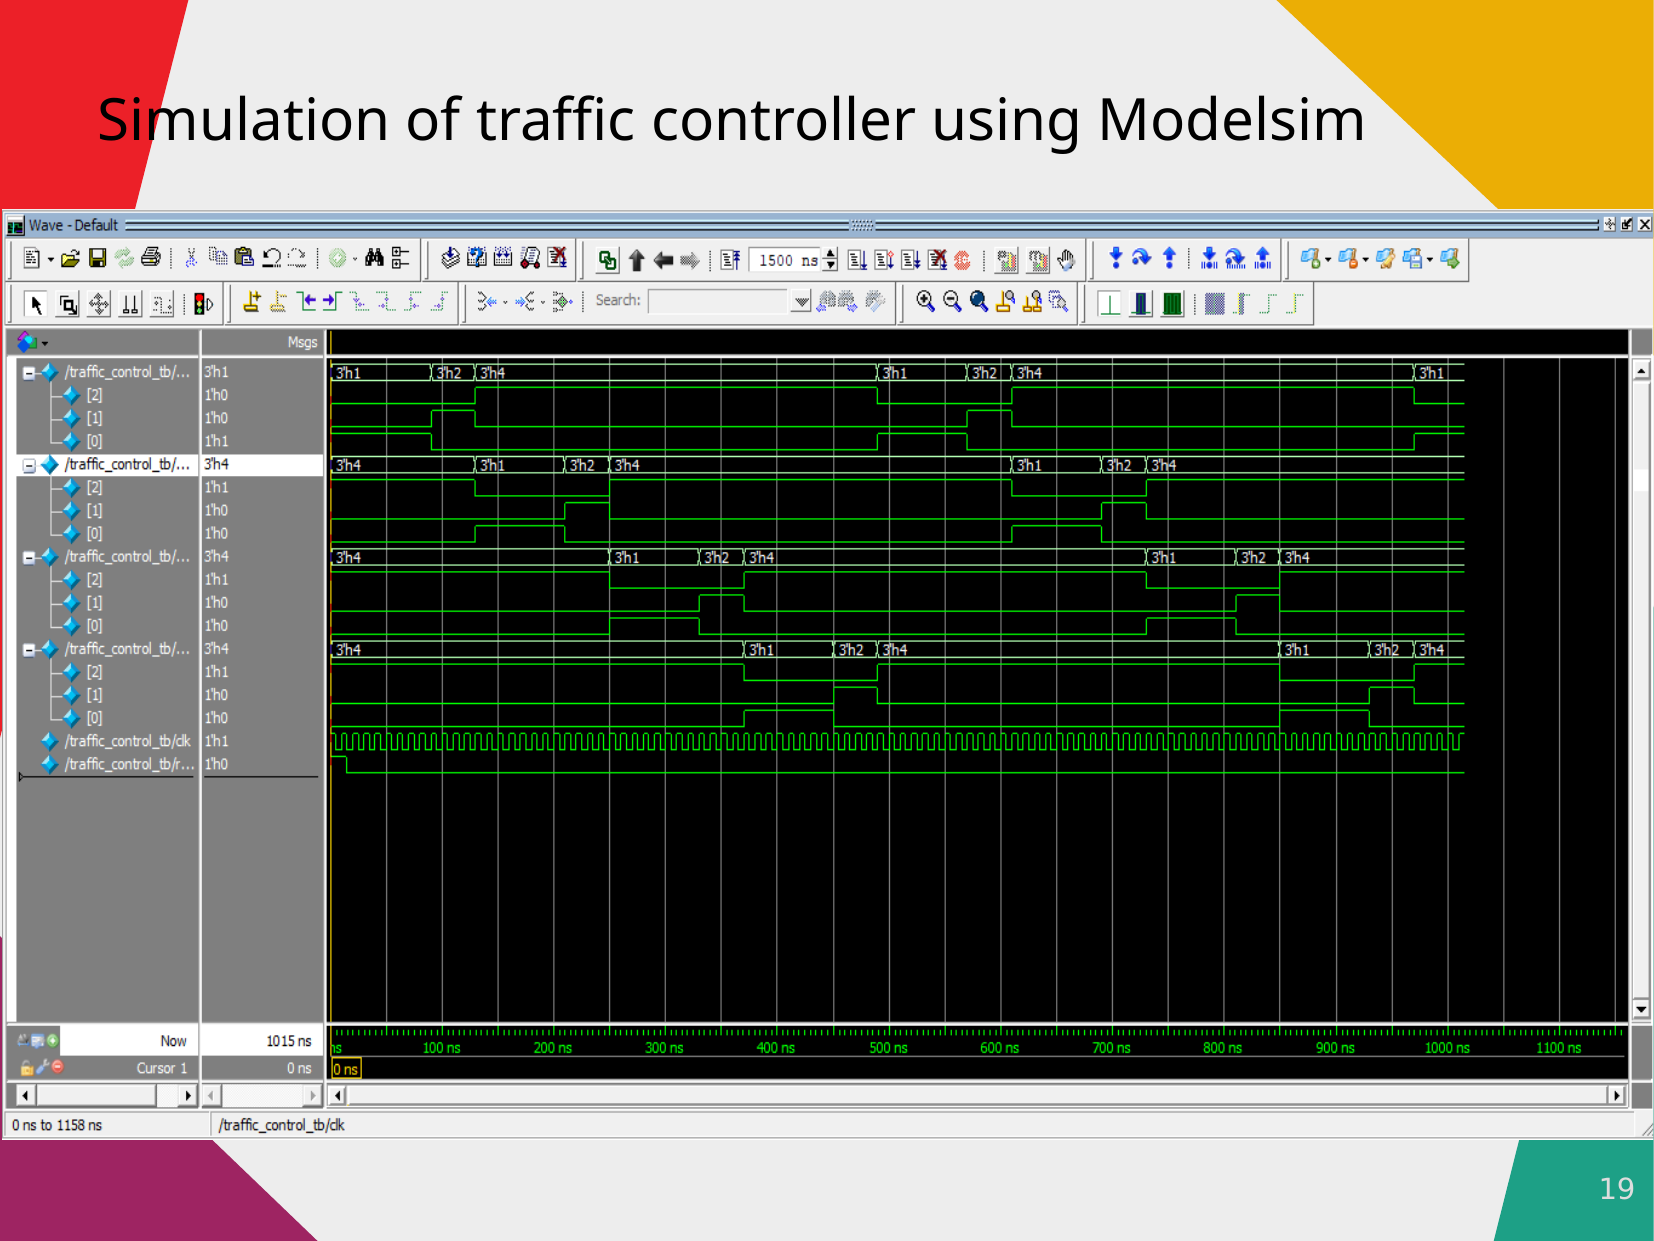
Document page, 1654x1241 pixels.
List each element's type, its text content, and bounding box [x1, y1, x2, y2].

picture [2, 209, 1654, 1141]
text_box Simulation of traffic controller using Modelsim [83, 70, 1576, 166]
